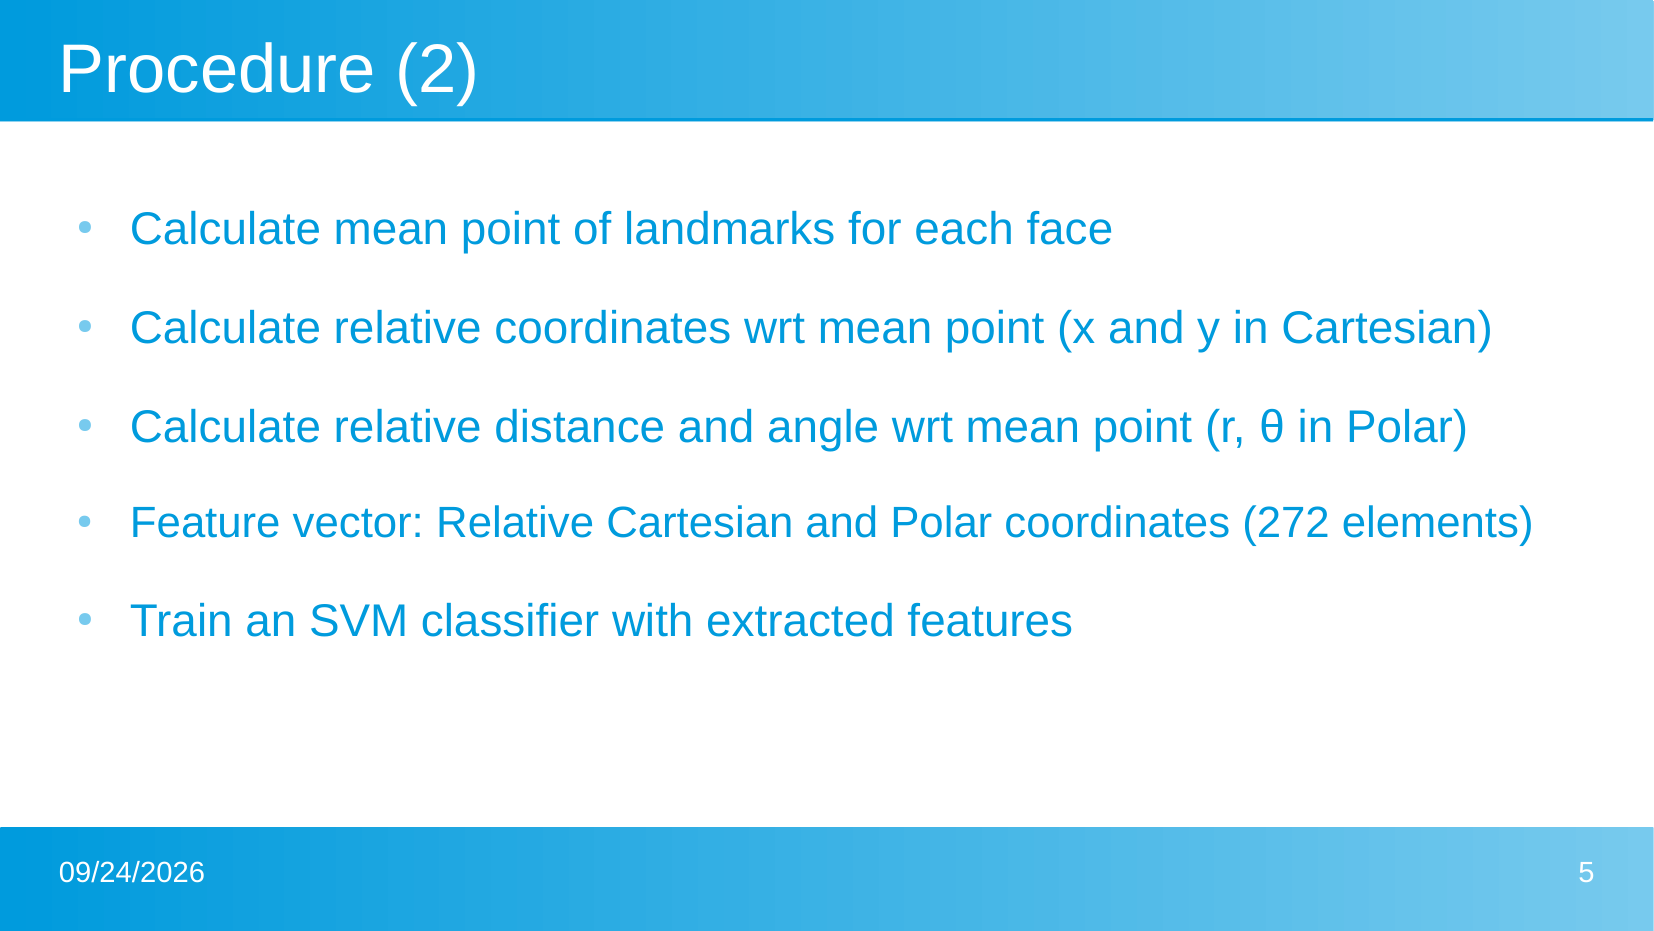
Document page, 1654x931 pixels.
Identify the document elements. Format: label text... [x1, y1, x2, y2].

list Calculate mean point of landmarks for each face Calculate relative coordinates wrt mean point (x and y in Cartesian) Calculate relative distance and angle wrt mean point (r, θ in Polar) Feature vector: Relative Cartesian and Polar coordinates (272 elements) Train an SVM classifier with extracted features [59, 177, 1595, 768]
title Procedure (2) [59, 29, 1595, 108]
